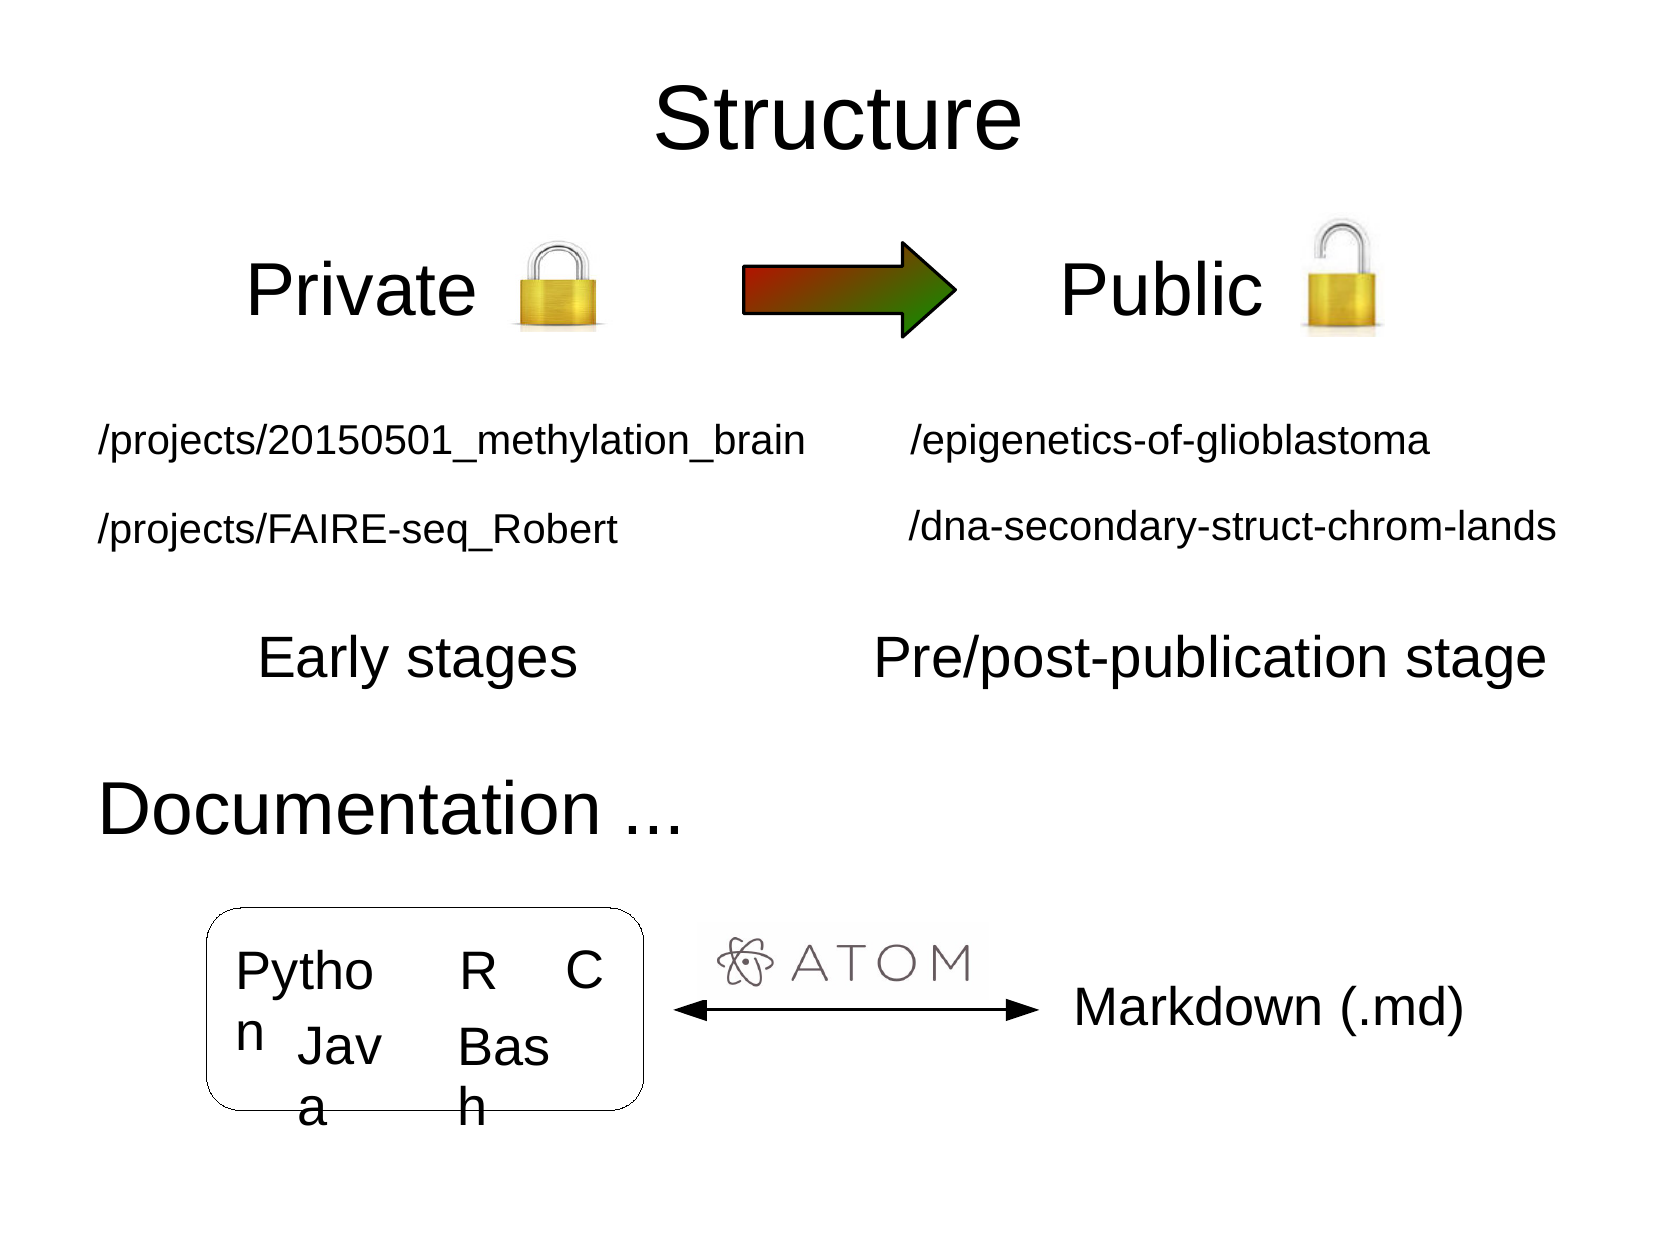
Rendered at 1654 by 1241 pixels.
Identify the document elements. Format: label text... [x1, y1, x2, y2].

text_box Early stages [213, 617, 623, 698]
picture [697, 922, 989, 1000]
text_box Private [230, 240, 502, 349]
text_box Public [1045, 240, 1287, 355]
text_box Python [221, 933, 420, 1009]
text_box R [445, 933, 514, 1008]
text_box /projects/20150501_methylation_brain [64, 409, 841, 478]
text_box /dna-secondary-struct-chrom-lands [880, 495, 1586, 574]
text_box Markdown (.md) [1042, 968, 1498, 1054]
text_box Java [282, 1008, 427, 1084]
text_box [743, 242, 956, 338]
text_box Bash [442, 1008, 596, 1084]
text_box /projects/FAIRE-seq_Robert [64, 497, 651, 567]
text_box Documentation ... [82, 759, 719, 873]
picture [1300, 212, 1385, 337]
text_box Structure [100, 59, 1577, 201]
text_box C [550, 931, 620, 1008]
picture [507, 234, 613, 332]
text_box /epigenetics-of-glioblastoma [887, 409, 1454, 486]
text_box Pre/post-publication stage [843, 617, 1579, 707]
